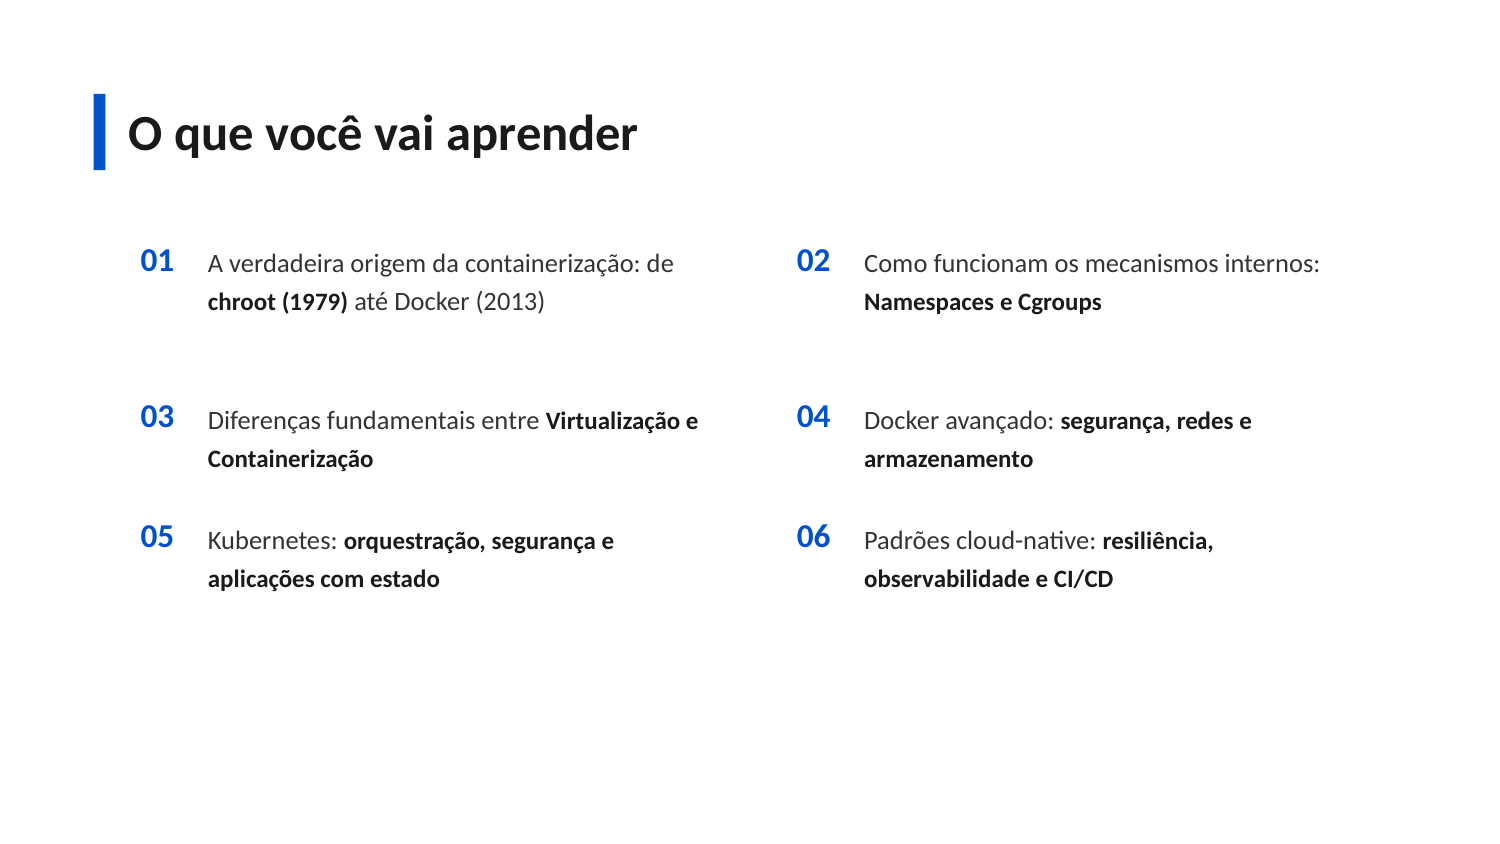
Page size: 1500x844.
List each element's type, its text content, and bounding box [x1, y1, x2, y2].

text_box [93, 93, 1500, 171]
text_box Docker avançado: segurança, redes e armazenamento [864, 397, 1360, 473]
text_box Padrões cloud-native: resiliência, observabilidade e CI/CD [864, 517, 1360, 593]
text_box O que você vai aprender [128, 93, 640, 161]
text_box 06 [796, 517, 831, 555]
text_box 03 [140, 397, 175, 435]
text_box 05 [140, 517, 175, 555]
text_box Como funcionam os mecanismos internos: Namespaces e Cgroups [864, 240, 1360, 316]
text_box Diferenças fundamentais entre Virtualização e Containerização [207, 397, 703, 473]
text_box A verdadeira origem da containerização: de chroot (1979) até Docker (2013) [207, 240, 703, 316]
text_box 04 [796, 397, 831, 435]
text_box Kubernetes: orquestração, segurança e aplicações com estado [207, 517, 703, 593]
text_box 02 [796, 240, 831, 279]
text_box 01 [140, 240, 175, 279]
